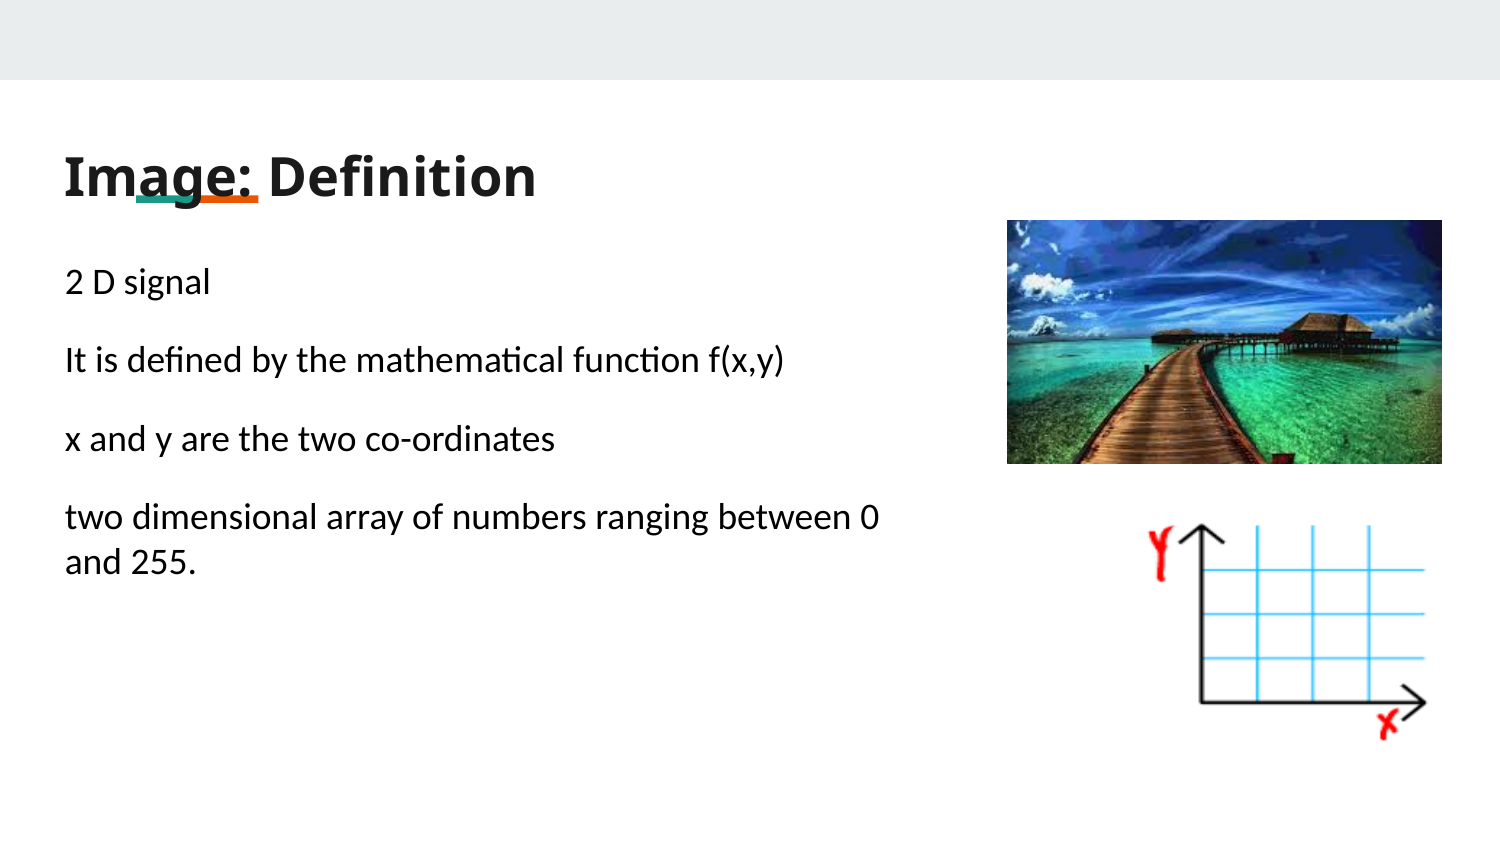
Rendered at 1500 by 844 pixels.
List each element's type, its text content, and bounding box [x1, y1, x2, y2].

picture [1007, 220, 1442, 464]
list 2 D signal It is defined by the mathematical function f(x,y) x and y are the two co-ordinates two dimensional array of numbers ranging between 0 and 255. [49, 241, 897, 818]
title Image: Definition [49, 127, 1465, 222]
picture [1140, 513, 1442, 753]
